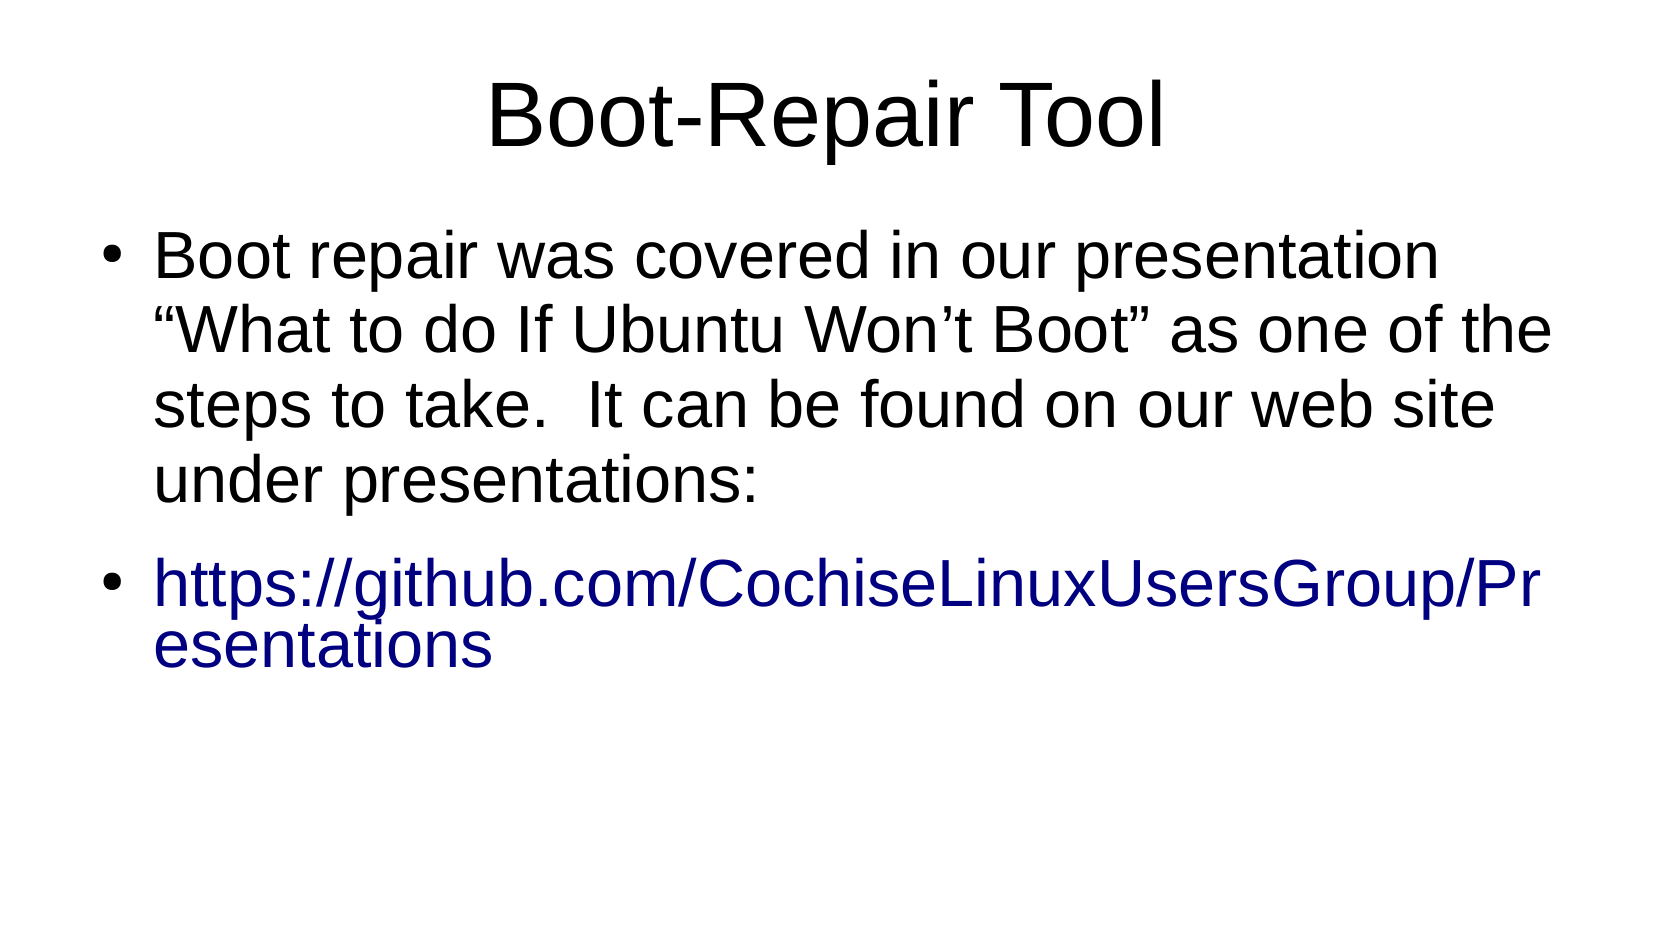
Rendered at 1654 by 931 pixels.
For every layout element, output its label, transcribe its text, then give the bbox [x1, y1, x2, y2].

title Boot-Repair Tool [82, 37, 1571, 193]
list Boot repair was covered in our presentation “What to do If Ubuntu Won’t Boot” as one of the steps to take. It can be found on our web site under presentations: https://github.com/CochiseLinuxUsersGroup/Presentations [82, 217, 1571, 758]
